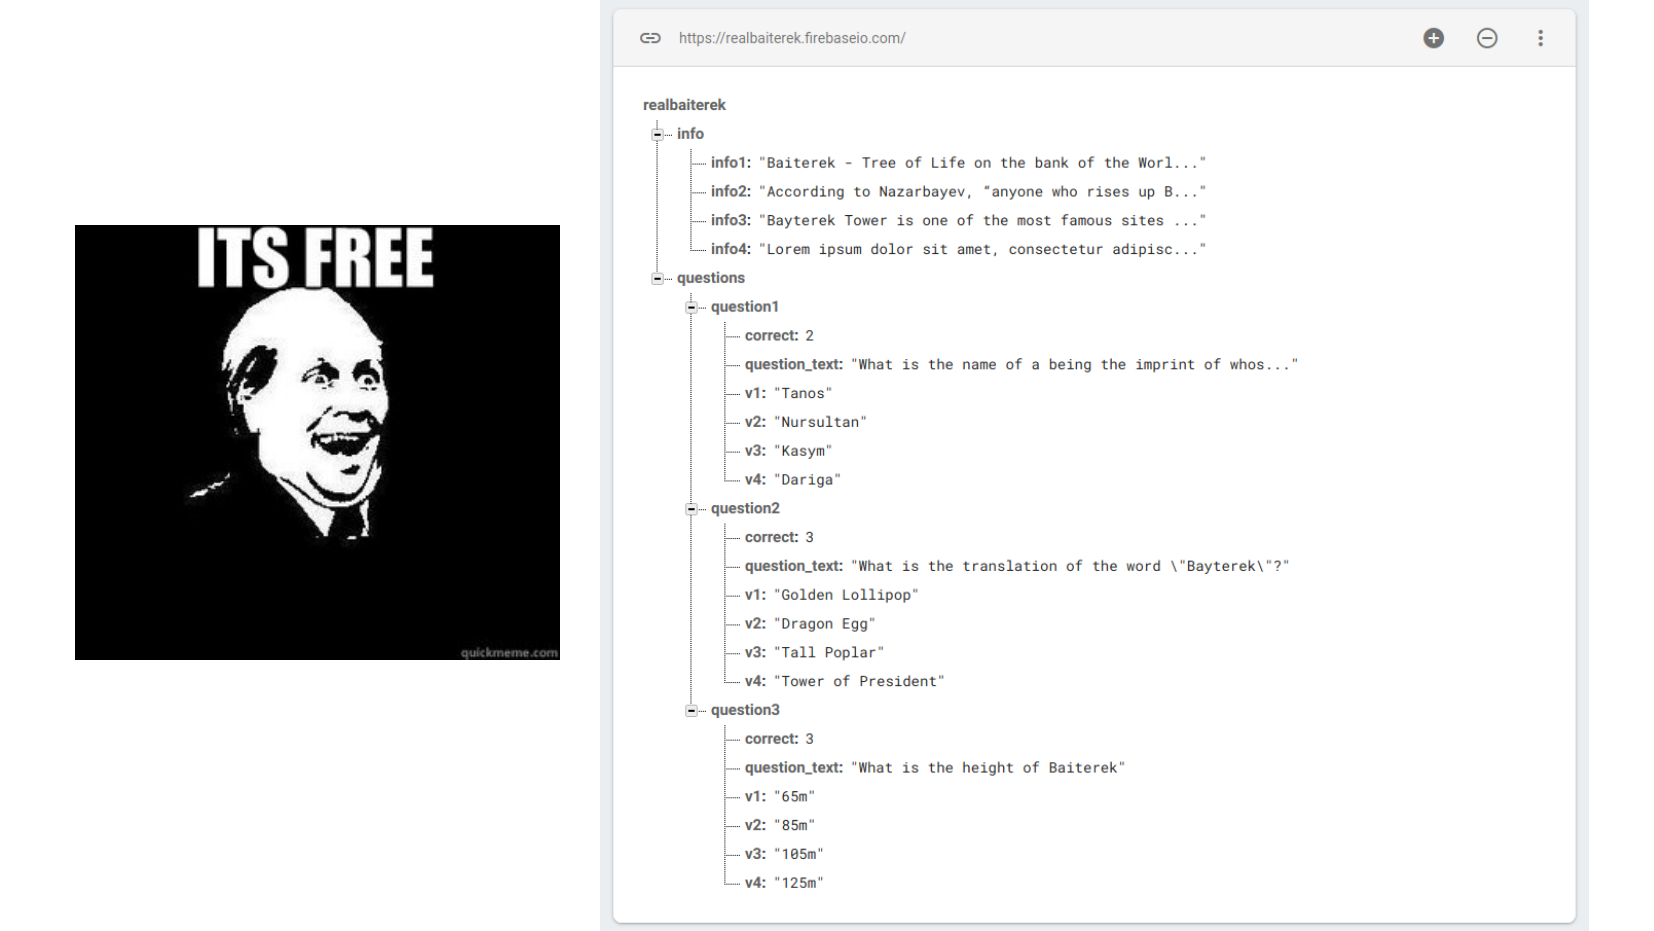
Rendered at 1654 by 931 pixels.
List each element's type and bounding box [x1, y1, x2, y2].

picture [75, 225, 560, 661]
picture [600, 0, 1589, 931]
